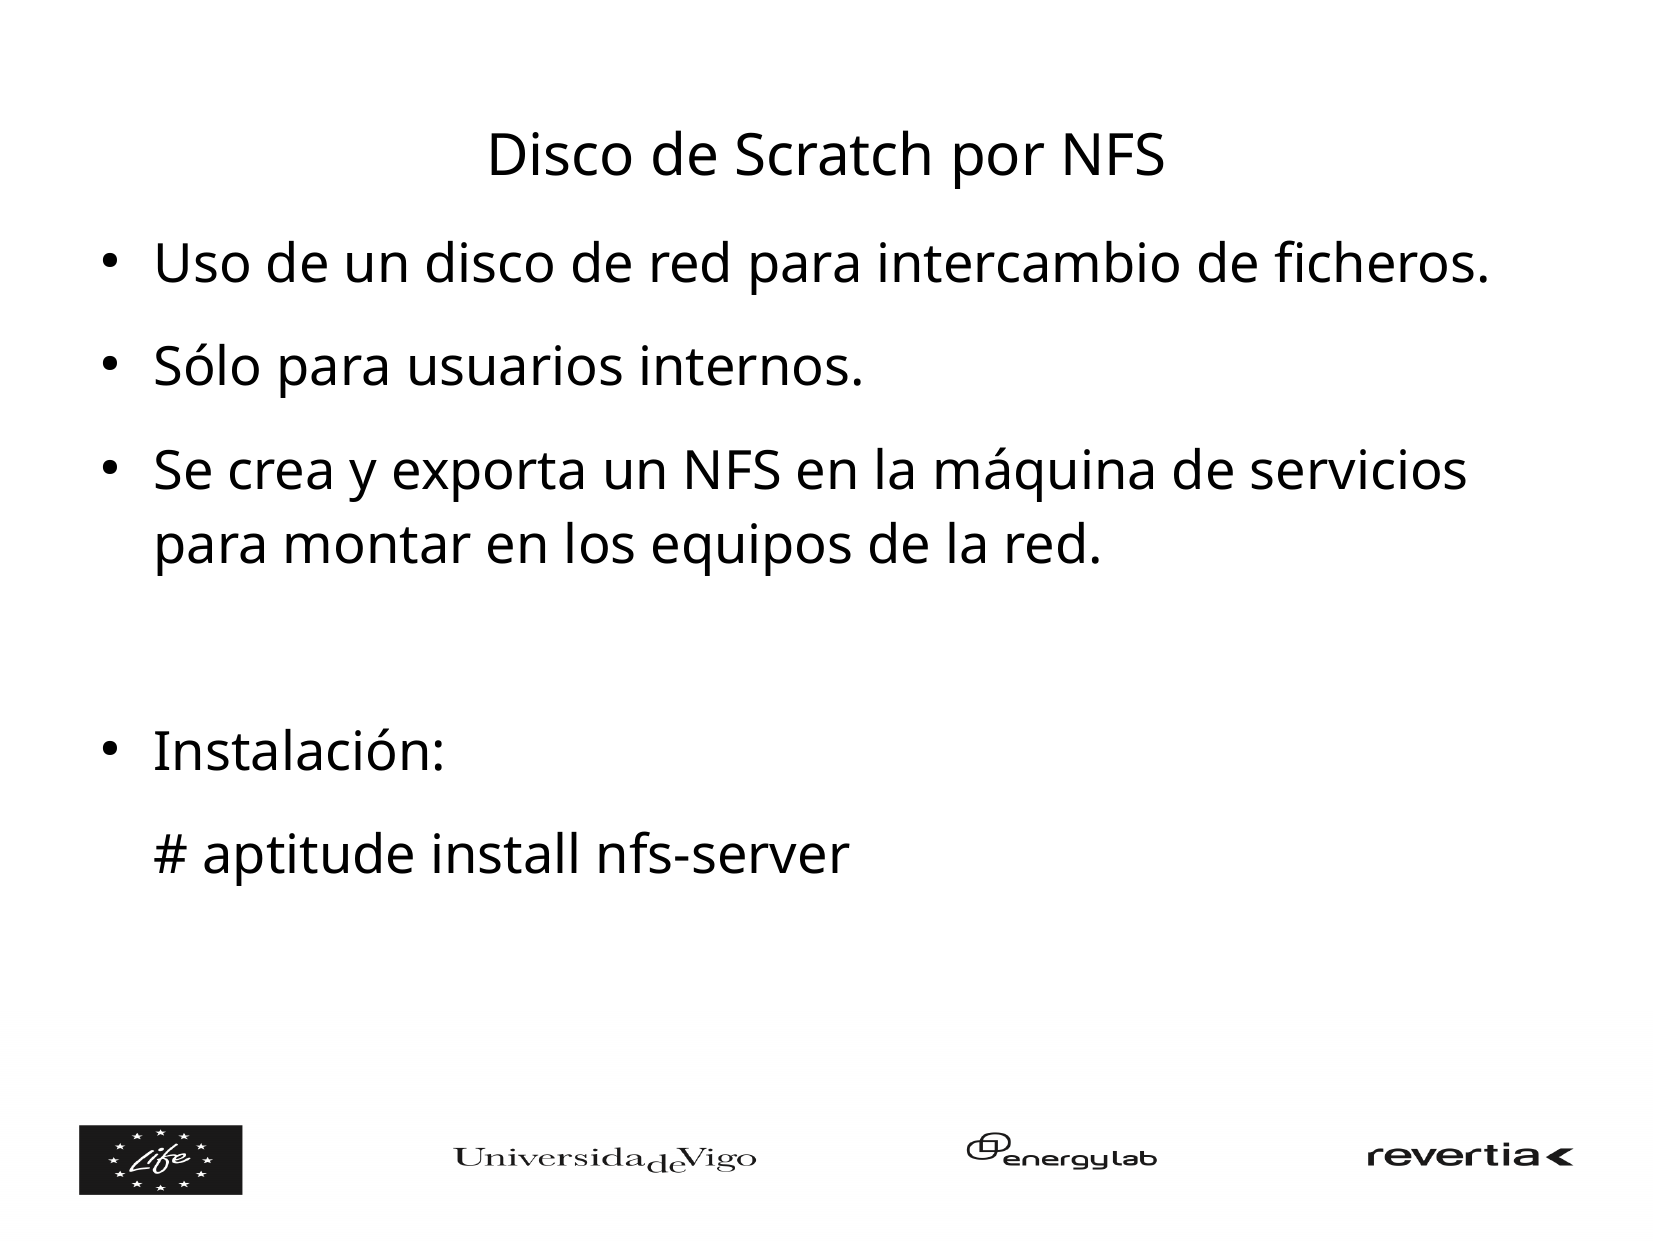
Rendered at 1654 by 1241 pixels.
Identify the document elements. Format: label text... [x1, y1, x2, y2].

list Uso de un disco de red para intercambio de ficheros. Sólo para usuarios internos. Se crea y exporta un NFS en la máquina de servicios para montar en los equipos de la red. Instalación: # aptitude install nfs-server [82, 224, 1571, 1087]
picture [0, 1009, 1654, 1241]
text_box [862, 460, 1548, 1063]
title Disco de Scratch por NFS [82, 49, 1571, 224]
